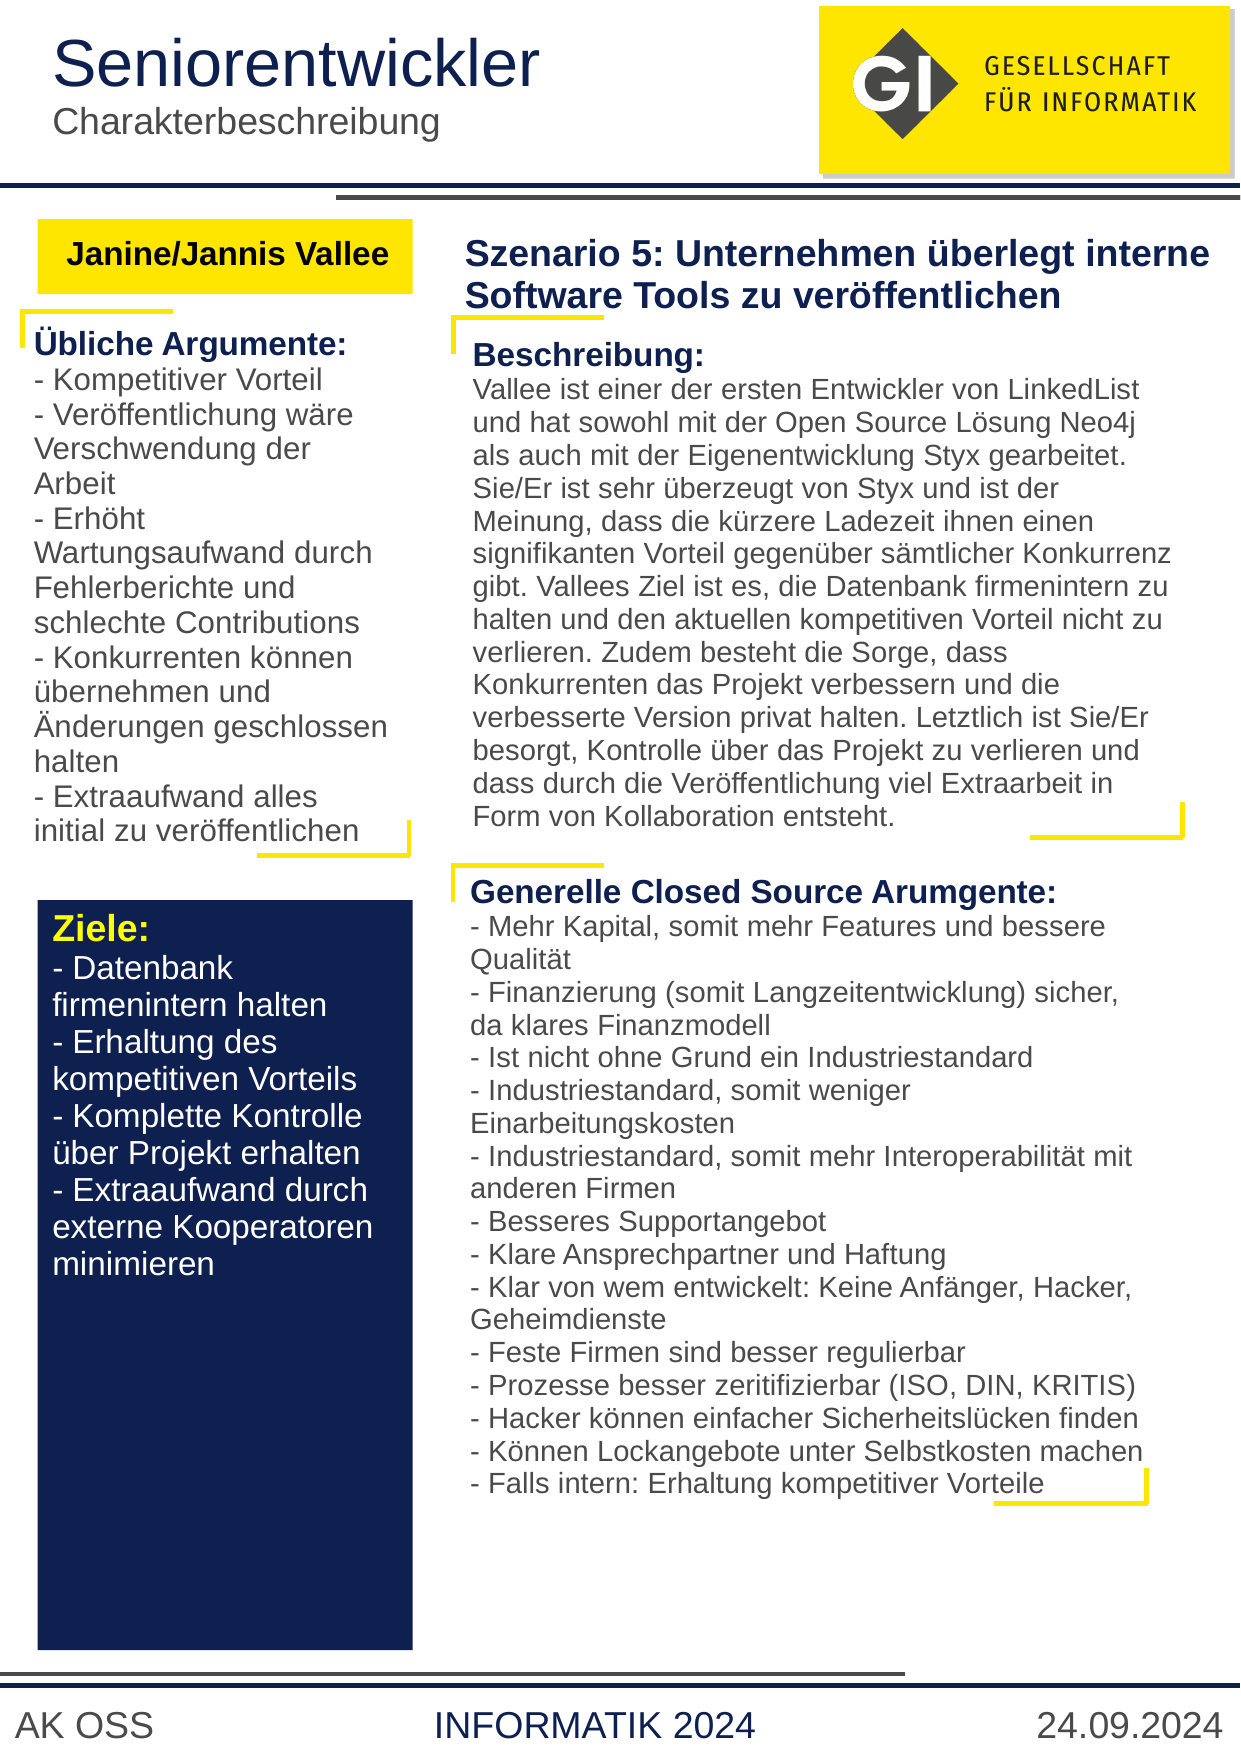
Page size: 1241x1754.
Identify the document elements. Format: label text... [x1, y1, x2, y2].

text_box Janine/Jannis Vallee [0, 228, 450, 317]
text_box INFORMATIK 2024 [419, 1697, 772, 1754]
text_box [819, 5, 1231, 174]
picture [853, 28, 1196, 139]
text_box Beschreibung: Vallee ist einer der ersten Entwickler von LinkedList und hat sowohl mit der Open Source Lösung Neo4j als auch mit der Eigenentwicklung Styx gearbeitet. Sie/Er ist sehr überzeugt von Styx und ist der Meinung, dass die kürzere Ladezeit ihnen einen signifikanten Vorteil gegenüber sämtlicher Konkurrenz gibt. Vallees Ziel ist es, die Datenbank firmenintern zu halten und den aktuellen kompetitiven Vorteil nicht zu verlieren. Zudem besteht die Sorge, dass Konkurrenten das Projekt verbessern und die verbesserte Version privat halten. Letztlich ist Sie/Er besorgt, Kontrolle über das Projekt zu verlieren und dass durch die Veröffentlichung viel Extraarbeit in Form von Kollaboration entsteht. [457, 328, 1189, 971]
text_box 24.09.2024 [1021, 1697, 1239, 1754]
text_box Szenario 5: Unternehmen überlegt interne Software Tools zu veröffentlichen [450, 225, 1238, 324]
text_box Generelle Closed Source Arumgente: - Mehr Kapital, somit mehr Features und bessere Qualität - Finanzierung (somit Langzeitentwicklung) sicher, da klares Finanzmodell - Ist nicht ohne Grund ein Industriestandard - Industriestandard, somit weniger Einarbeitungskosten - Industriestandard, somit mehr Interoperabilität mit anderen Firmen - Besseres Supportangebot - Klare Ansprechpartner und Haftung - Klar von wem entwickelt: Keine Anfänger, Hacker, Geheimdienste - Feste Firmen sind besser regulierbar - Prozesse besser zeritifizierbar (ISO, DIN, KRITIS) - Hacker können einfacher Sicherheitslücken finden - Können Lockangebote unter Selbstkosten machen - Falls intern: Erhaltung kompetitiver Vorteile [455, 865, 1168, 1595]
text_box Ziele: - Datenbank firmenintern halten - Erhaltung des kompetitiven Vorteils - Komplette Kontrolle über Projekt erhalten - Extraaufwand durch externe Kooperatoren minimieren [37, 900, 413, 1651]
text_box Übliche Argumente: - Kompetitiver Vorteil - Veröffentlichung wäre Verschwendung der Arbeit - Erhöht Wartungsaufwand durch Fehlerberichte und schlechte Contributions - Konkurrenten können übernehmen und Änderungen geschlossen halten - Extraaufwand alles initial zu veröffentlichen [18, 317, 413, 1030]
text_box AK OSS [0, 1697, 170, 1754]
text_box Seniorentwickler Charakterbeschreibung [37, 18, 788, 169]
text_box [37, 219, 413, 228]
